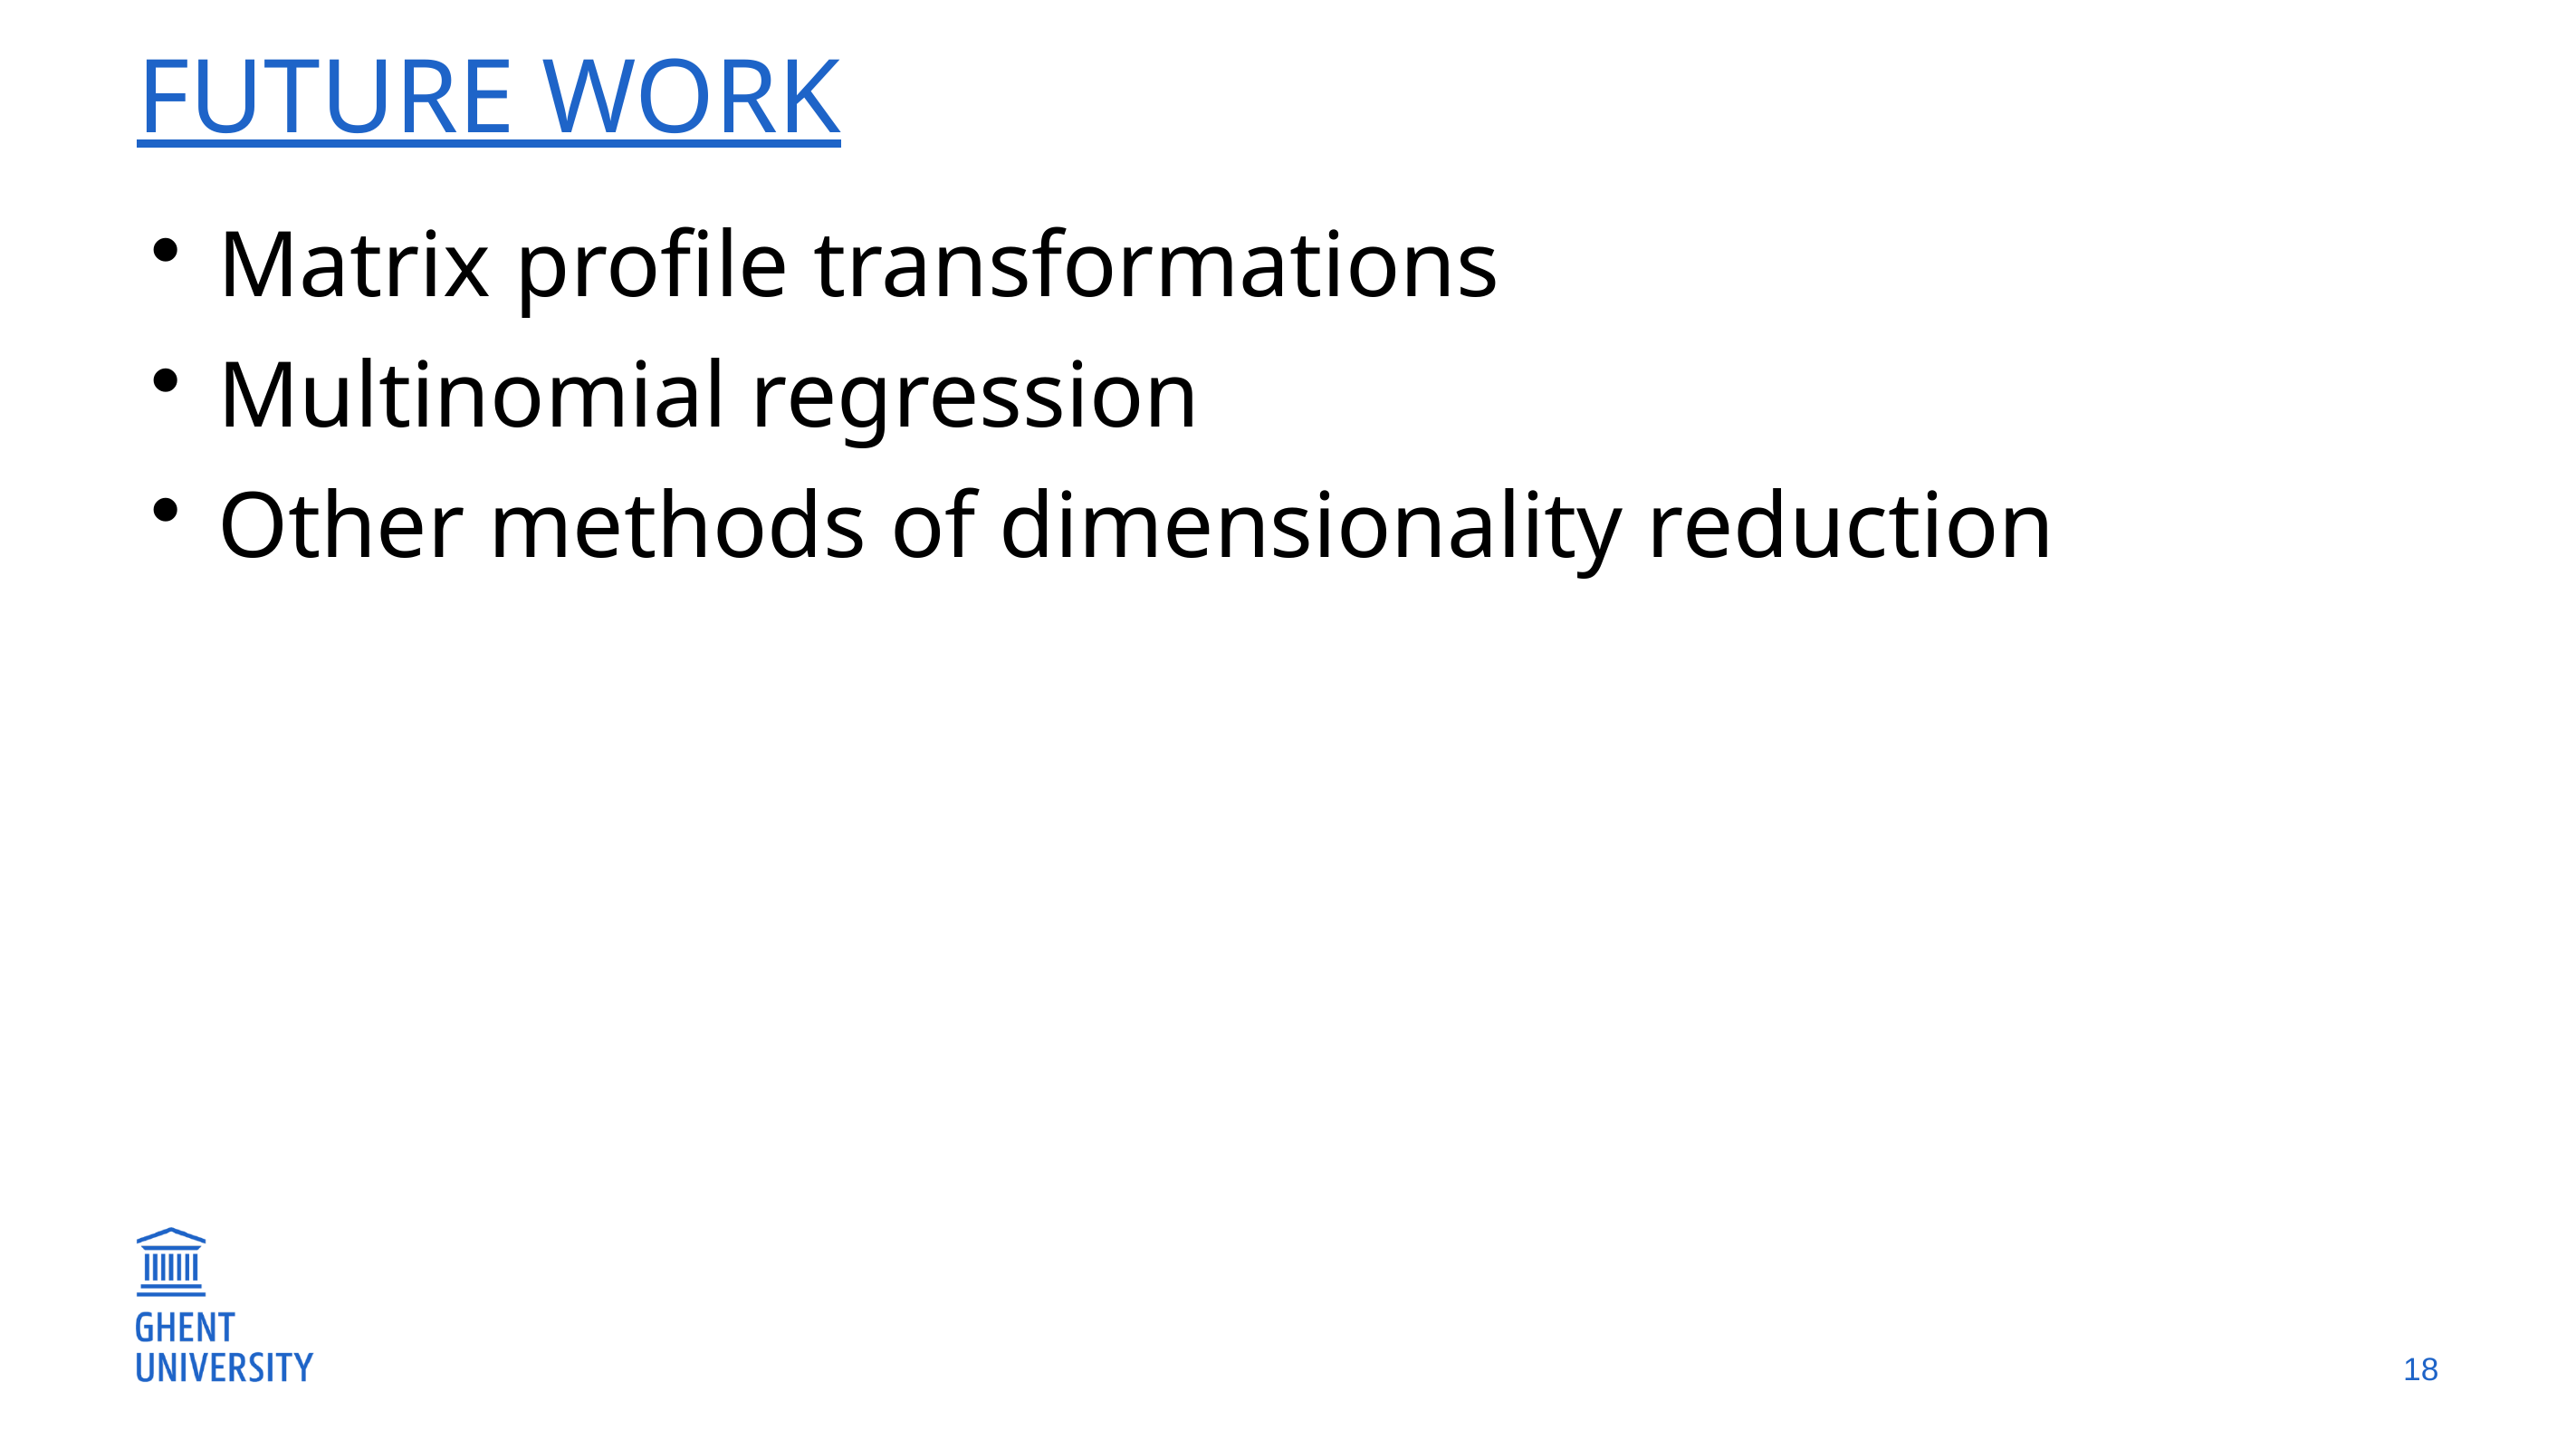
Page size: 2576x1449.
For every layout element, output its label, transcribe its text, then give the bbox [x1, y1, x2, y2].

picture [68, 1175, 411, 1449]
title Future work [123, 37, 2456, 166]
list Matrix profile transformations Multinomial regression Other methods of dimensionality reduction [124, 177, 2456, 1173]
